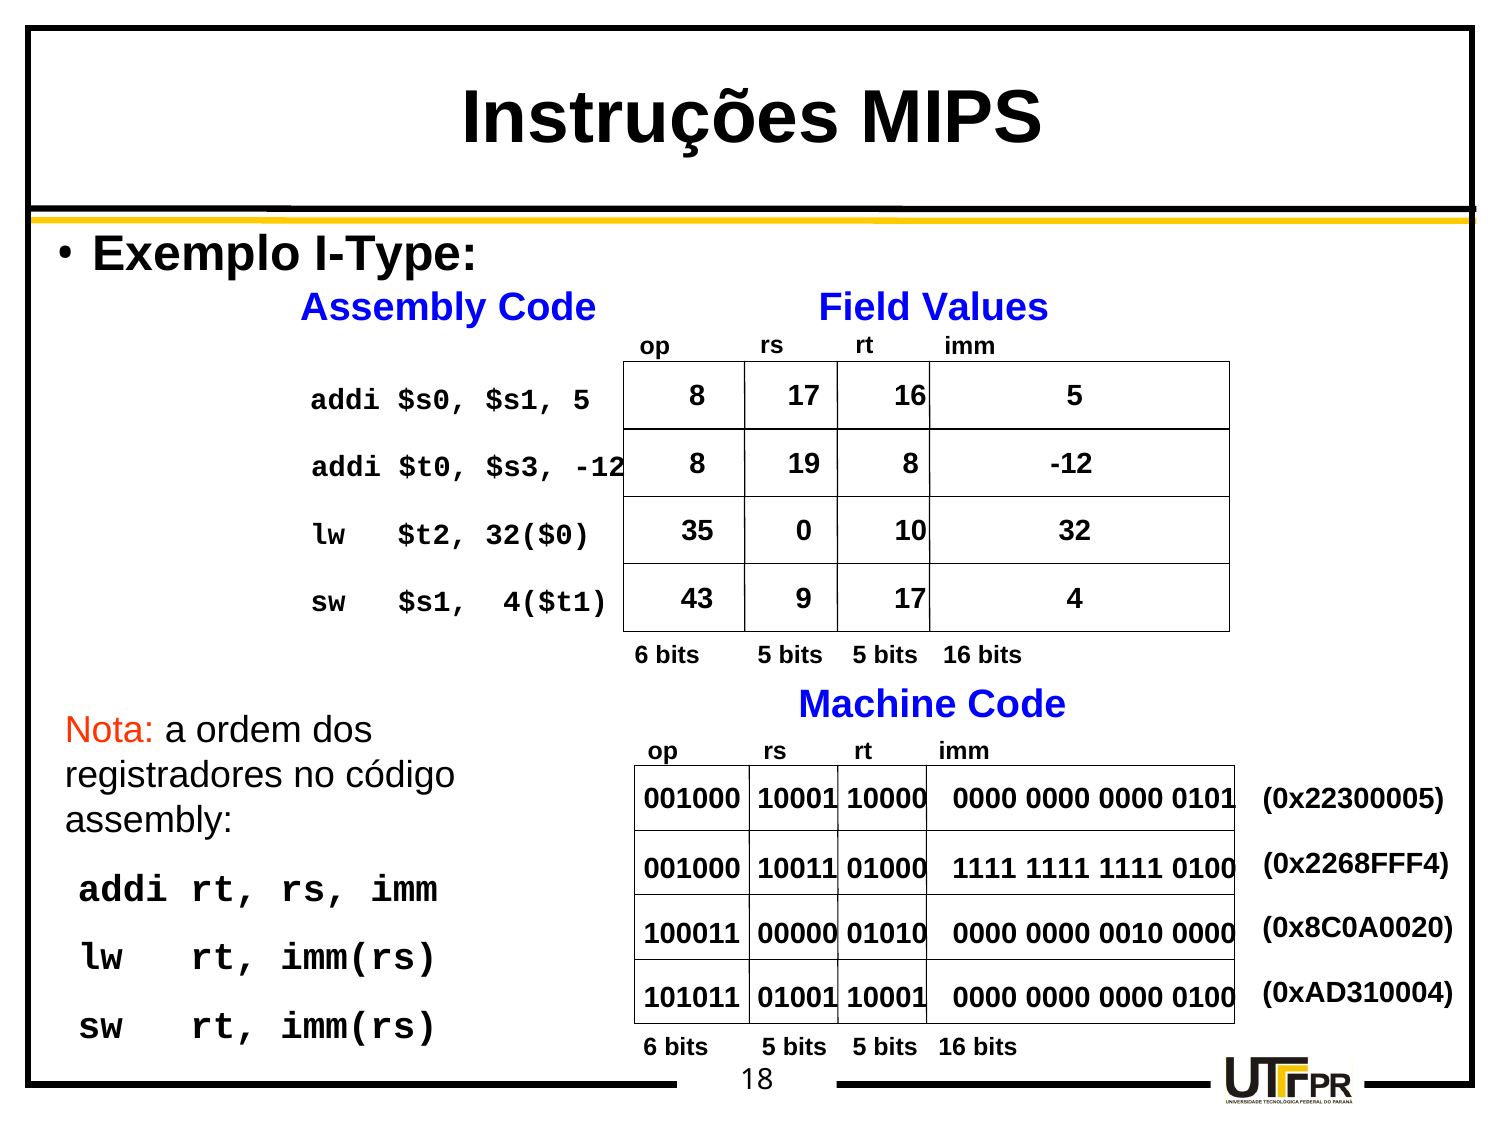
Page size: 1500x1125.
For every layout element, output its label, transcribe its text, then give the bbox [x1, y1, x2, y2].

text_box imm [935, 329, 996, 360]
text_box 001000 10011 01000 1111 1111 1111 0100 [643, 849, 1238, 885]
list Exemplo I-Type: [41, 219, 1447, 1063]
text_box (0xAD310004) [1252, 973, 1455, 1009]
text_box 8 17 16 5 [931, 376, 1084, 412]
text_box Field Values [818, 280, 1050, 329]
text_box addi $t0, $s3, -12 [300, 447, 627, 483]
text_box Machine Code [798, 677, 1067, 726]
text_box 6 bits [634, 1030, 709, 1061]
text_box op [638, 734, 679, 765]
text_box rs [754, 734, 788, 765]
text_box op [630, 329, 671, 360]
text_box (0x8C0A0020) [1252, 908, 1455, 944]
text_box 16 bits [929, 1030, 1018, 1061]
text_box Assembly Code [300, 280, 597, 329]
text_box 8 17 16 5 [838, 376, 928, 412]
text_box lw $t2, 32($0) [299, 515, 591, 551]
text_box 5 bits [753, 1030, 828, 1061]
title Instruções MIPS [29, 29, 1477, 207]
text_box 8 19 8 -12 [648, 443, 1094, 479]
text_box 001000 10001 10000 0000 0000 0000 0101 [643, 779, 748, 815]
picture [1225, 1063, 1353, 1104]
text_box 5 bits [844, 638, 919, 669]
text_box 001000 10001 10000 0000 0000 0000 0101 [839, 779, 925, 815]
text_box (0x2268FFF4) [1252, 844, 1450, 880]
text_box 5 bits [843, 1030, 919, 1061]
text_box 8 17 16 5 [647, 376, 744, 412]
text_box 001000 10001 10000 0000 0000 0000 0101 [750, 779, 837, 815]
text_box addi $s0, $s1, 5 [299, 380, 591, 416]
text_box 100011 00000 01010 0000 0000 0010 0000 [643, 914, 1238, 950]
text_box Nota: a ordem dos registradores no código assembly: addi rt, rs, imm lw rt, imm(rs) sw rt, imm(rs) [50, 697, 576, 1054]
text_box 6 bits [625, 638, 701, 669]
text_box 16 bits [934, 638, 1023, 669]
text_box 5 bits [748, 638, 824, 669]
text_box (0x22300005) [1252, 779, 1445, 815]
text_box sw $s1, 4($t1) [300, 582, 609, 618]
text_box 35 0 10 32 [648, 511, 1092, 547]
text_box rt [845, 734, 873, 765]
text_box 101011 01001 10001 0000 0000 0000 0100 [643, 978, 1238, 1014]
text_box rt [846, 328, 874, 359]
text_box 8 17 16 5 [746, 376, 836, 412]
text_box rs [751, 328, 784, 359]
text_box imm [929, 734, 991, 765]
text_box 43 9 17 4 [647, 579, 1084, 615]
text_box 001000 10001 10000 0000 0000 0000 0101 [927, 779, 1234, 815]
